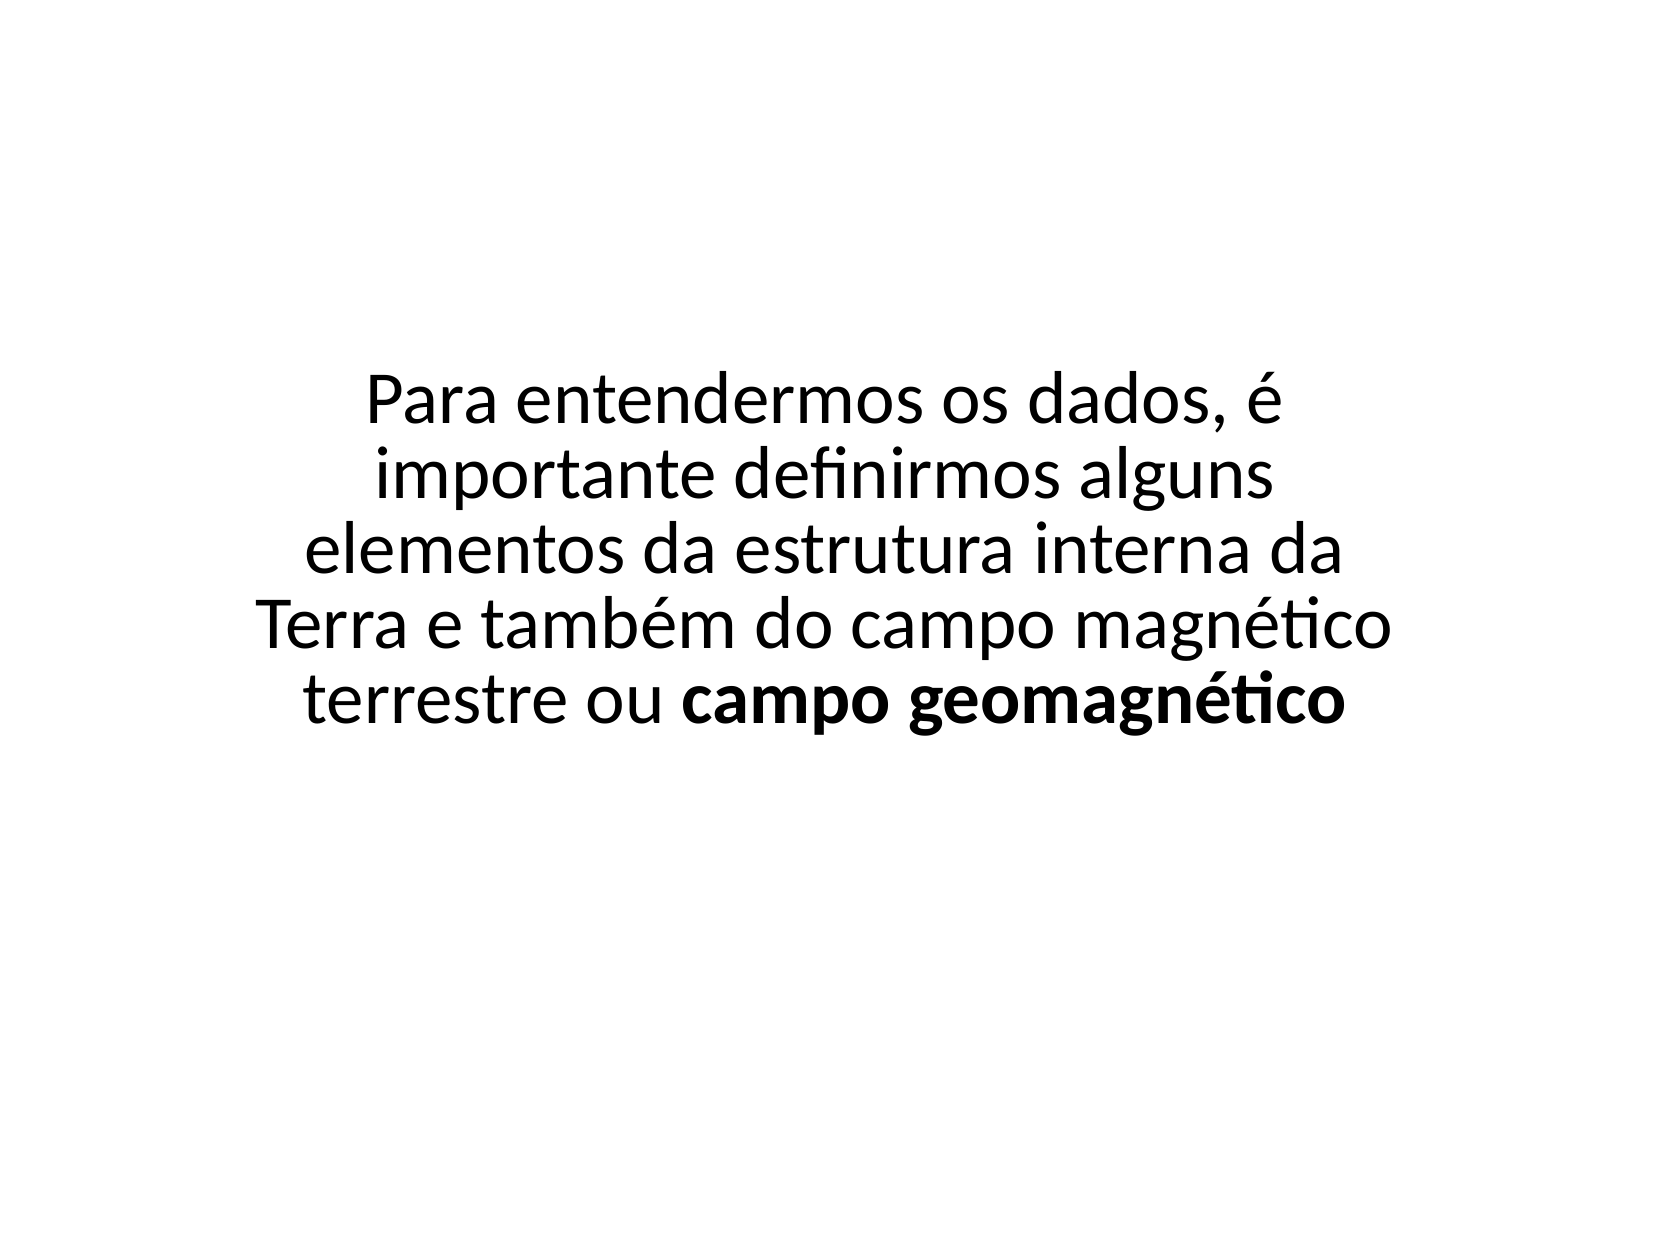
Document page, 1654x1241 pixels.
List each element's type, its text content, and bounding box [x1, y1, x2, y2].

text_box Para entendermos os dados, é importante definirmos alguns elementos da estrutura interna da Terra e também do campo magnético terrestre ou campo geomagnético [210, 360, 1441, 900]
